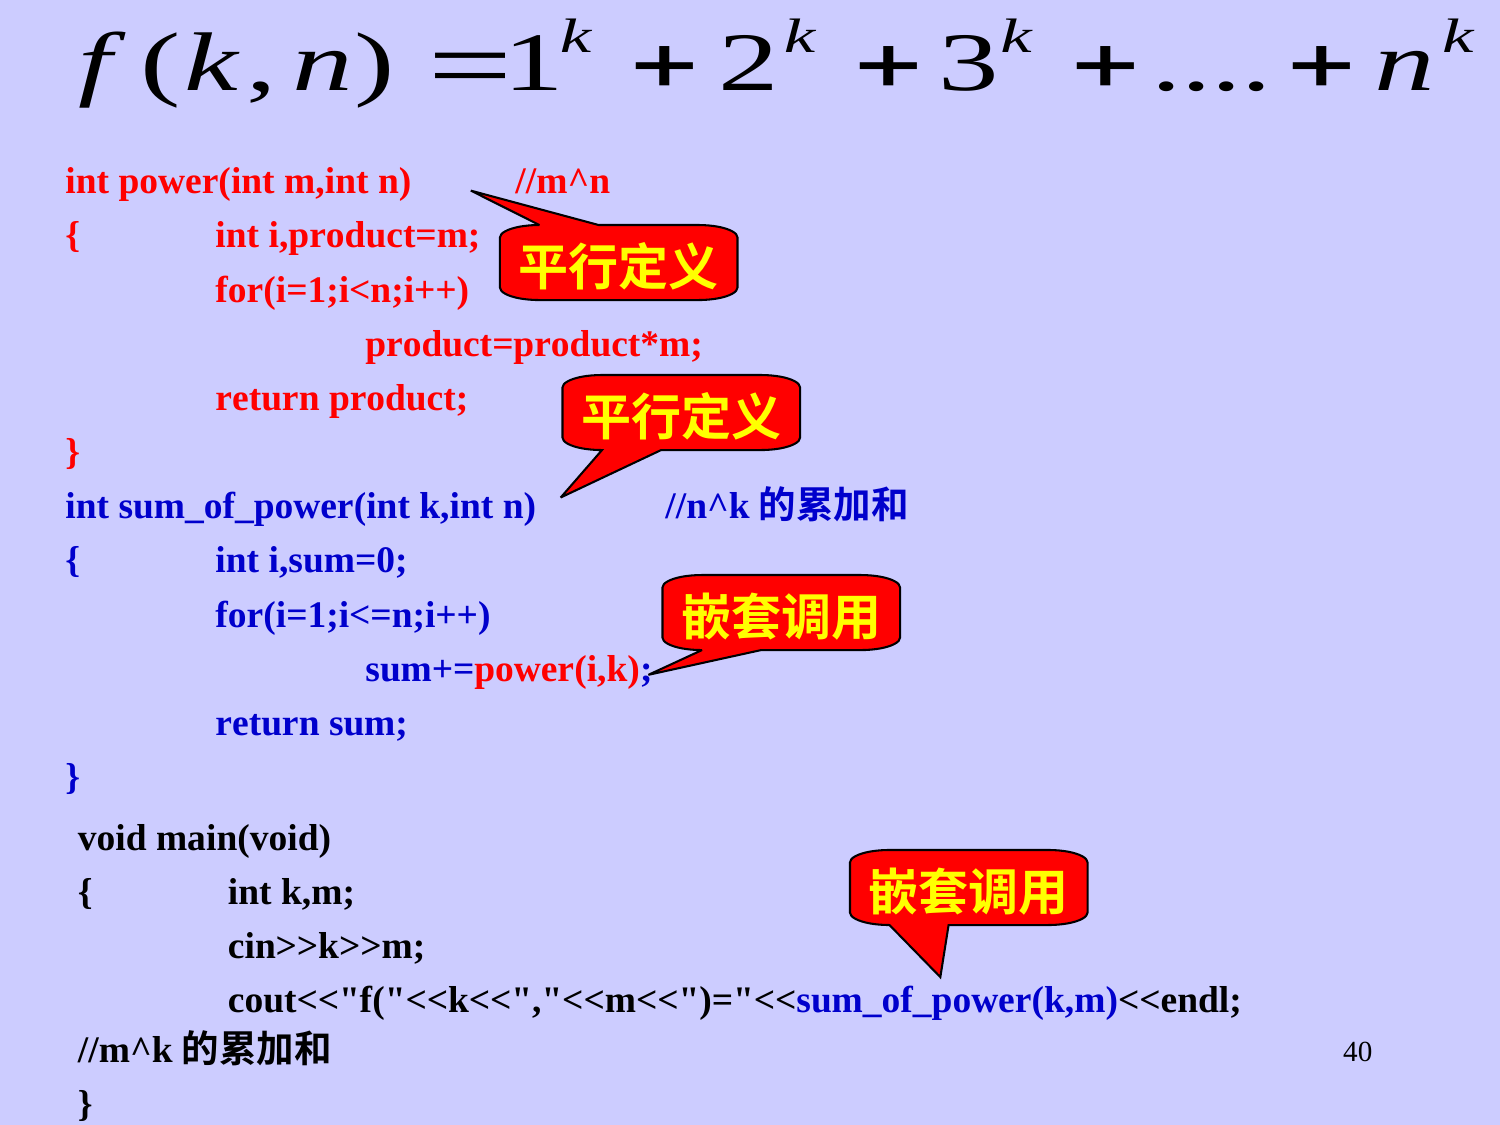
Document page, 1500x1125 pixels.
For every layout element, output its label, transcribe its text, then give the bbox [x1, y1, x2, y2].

chart [37, 0, 1500, 125]
text_box 平行定义 [470, 190, 738, 301]
text_box int power(int m,int n) //m^n { int i,product=m; for(i=1;i<n;i++) product=product*m; return product; } int sum_of_power(int k,int n) //n^k的累加和 { int i,sum=0; for(i=1;i<=n;i++) sum+=power(i,k); return sum; } [62, 149, 976, 799]
text_box 嵌套调用 [648, 575, 901, 675]
text_box <编号> [1288, 1025, 1388, 1101]
text_box 嵌套调用 [849, 849, 1088, 978]
text_box void main(void) { int k,m; cin>>k>>m; cout<<"f("<<k<<","<<m<<")="<<sum_of_power(k,m)<<endl; //m^k的累加和 } [75, 806, 1288, 1125]
text_box 平行定义 [560, 375, 801, 498]
